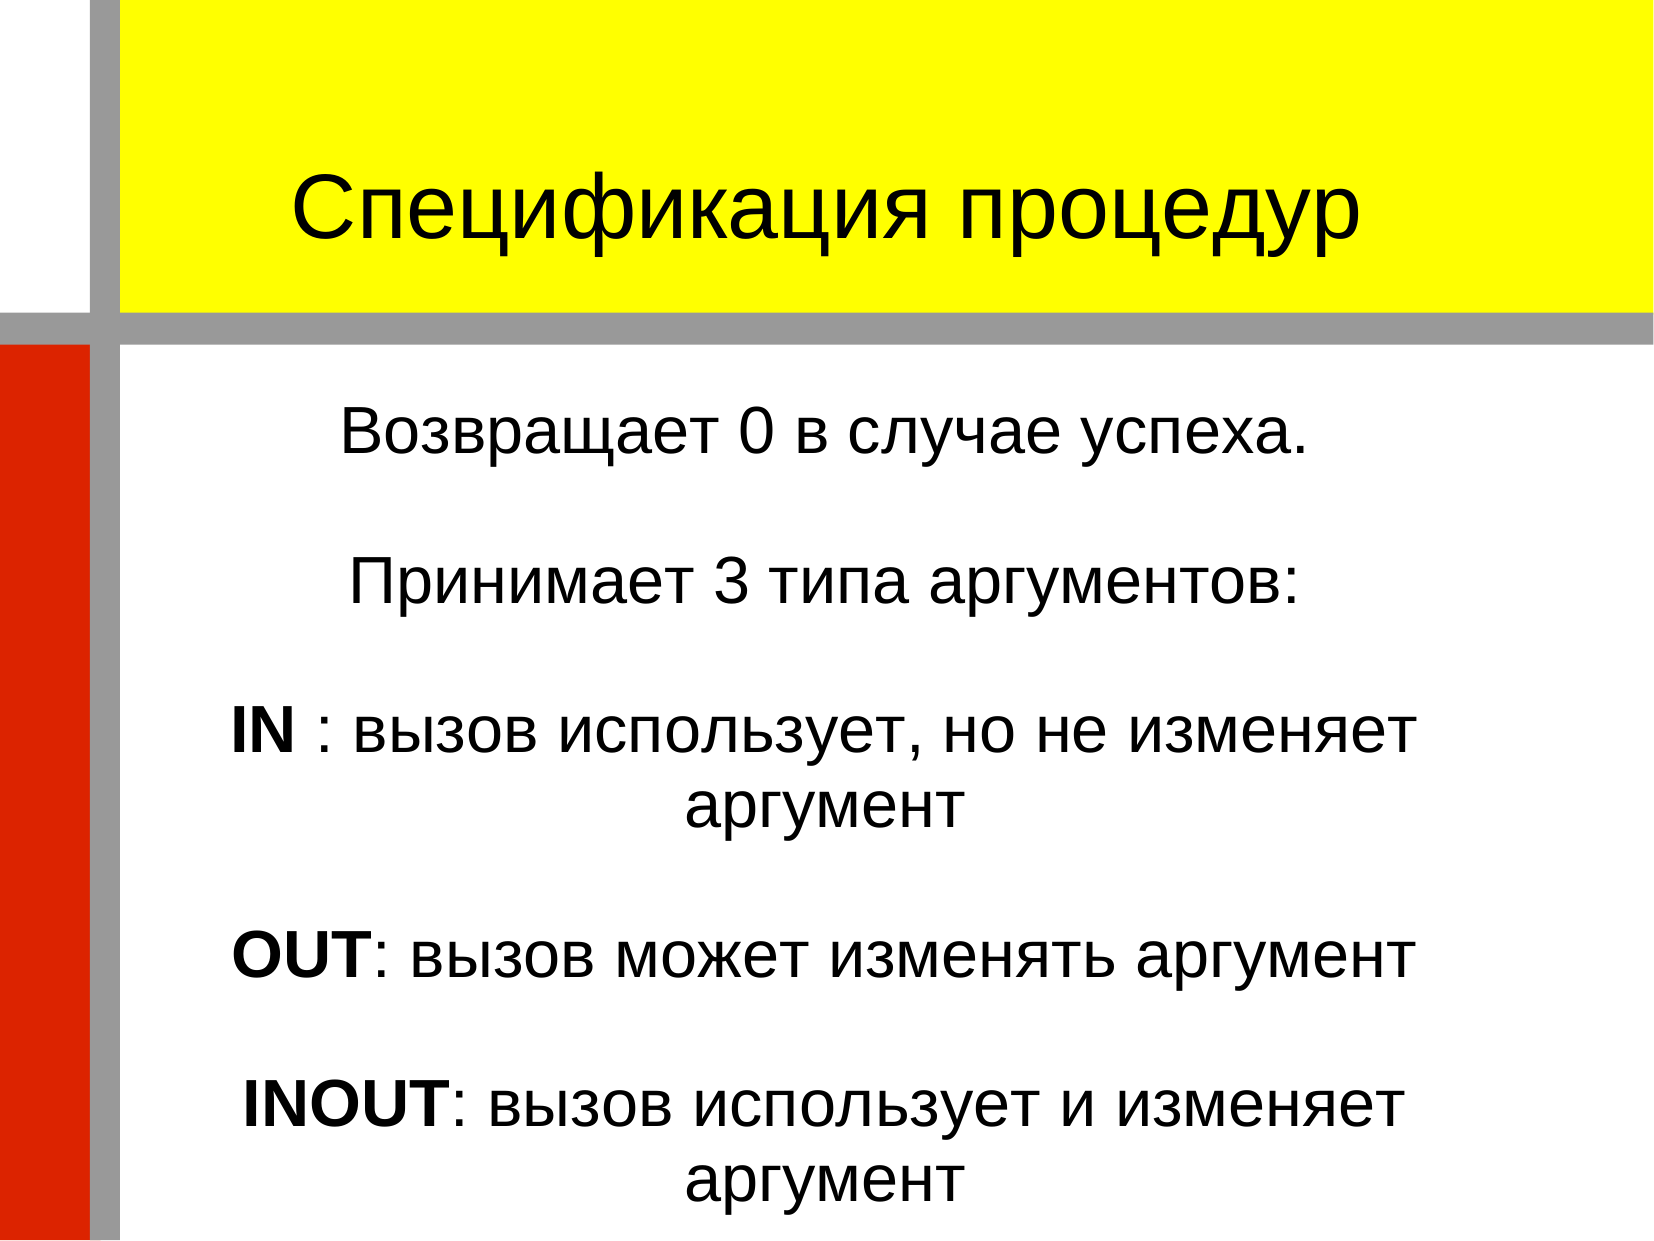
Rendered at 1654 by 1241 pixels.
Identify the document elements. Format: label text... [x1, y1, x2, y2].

title Спецификация процедур [121, 102, 1534, 311]
subtitle Возвращает 0 в случае успеха. Принимает 3 типа аргументов: IN : вызов использует, но не изменяет аргумент OUT: вызов может изменять аргумент INOUT: вызов использует и изменяет аргумент [119, 351, 1532, 1241]
